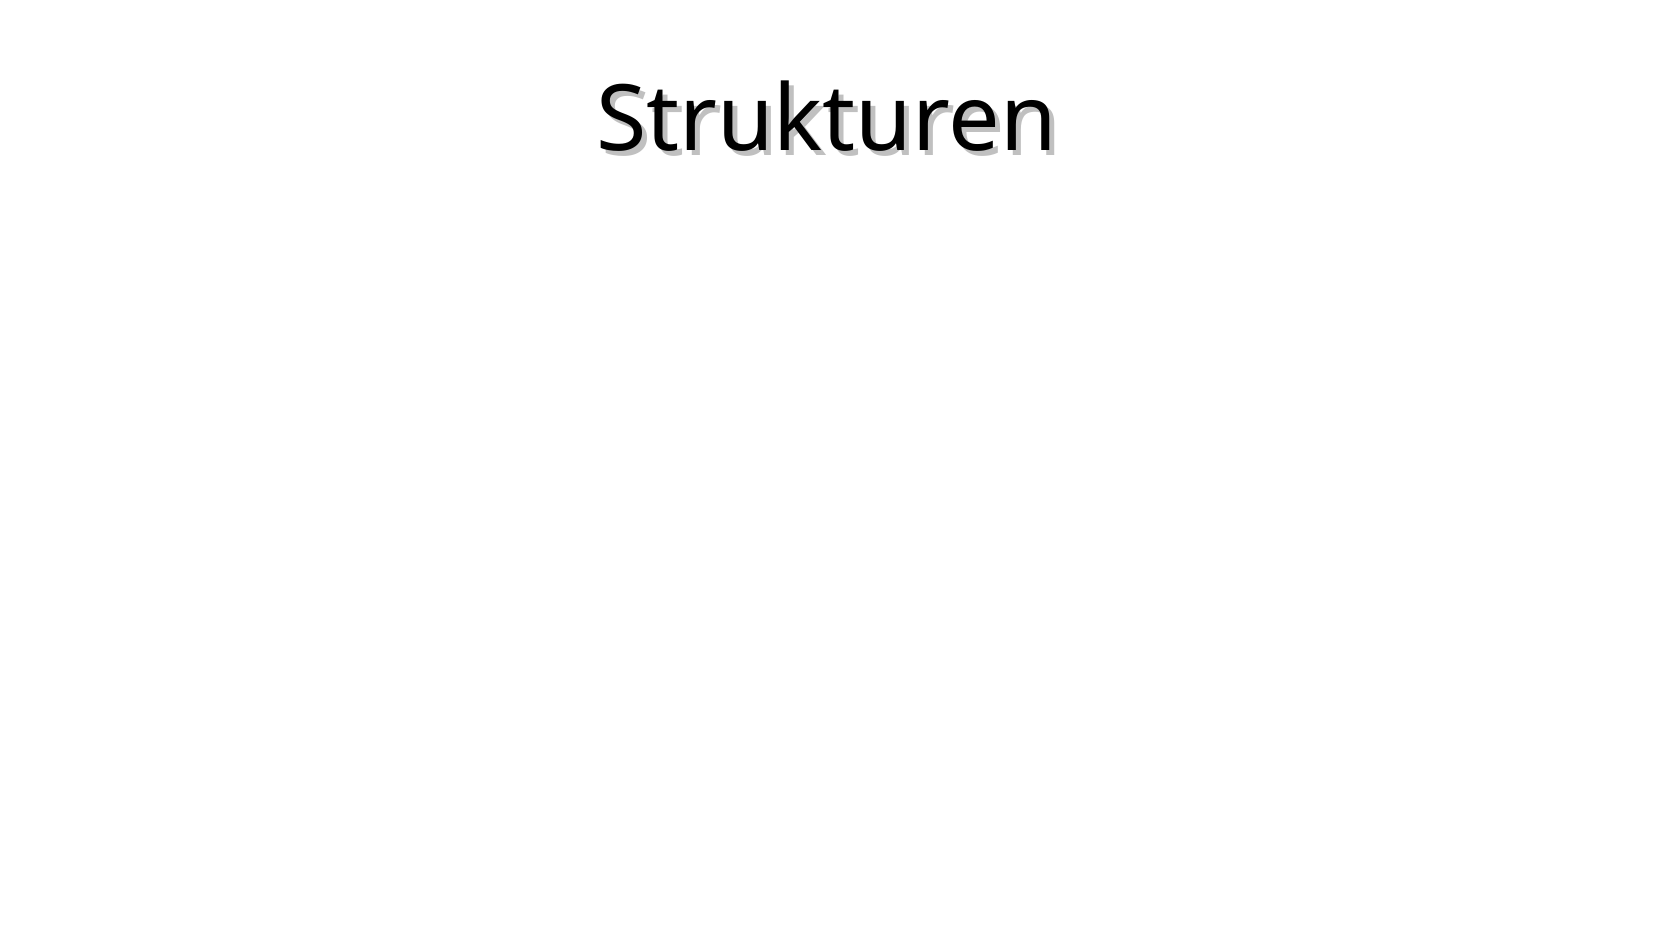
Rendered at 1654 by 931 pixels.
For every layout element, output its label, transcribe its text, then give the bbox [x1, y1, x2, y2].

title Strukturen [82, 37, 1571, 193]
